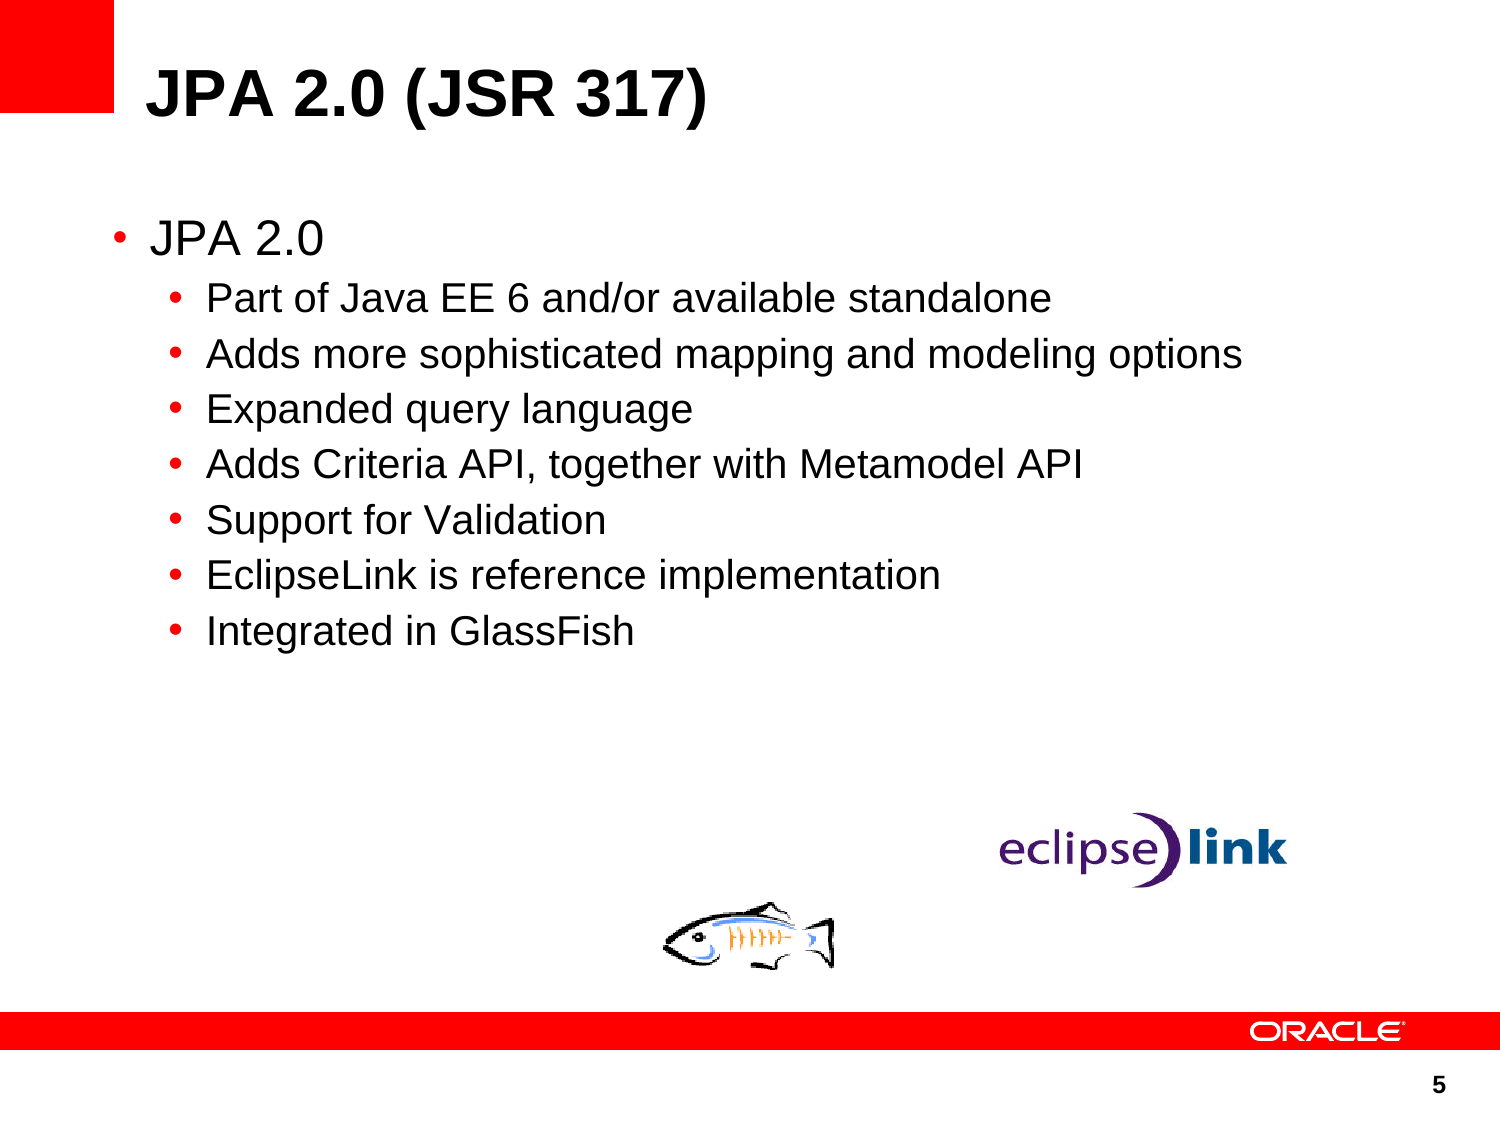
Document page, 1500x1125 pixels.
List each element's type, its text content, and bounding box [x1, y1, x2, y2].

title JPA 2.0 (JSR 317) [145, 49, 1390, 205]
picture [662, 874, 838, 1000]
list JPA 2.0 Part of Java EE 6 and/or available standalone Adds more sophisticated mapping and modeling options Expanded query language Adds Criteria API, together with Metamodel API Support for Validation EclipseLink is reference implementation Integrated in GlassFish [112, 212, 1349, 976]
picture [999, 812, 1288, 888]
picture [0, 1012, 1500, 1050]
picture [0, 0, 114, 113]
